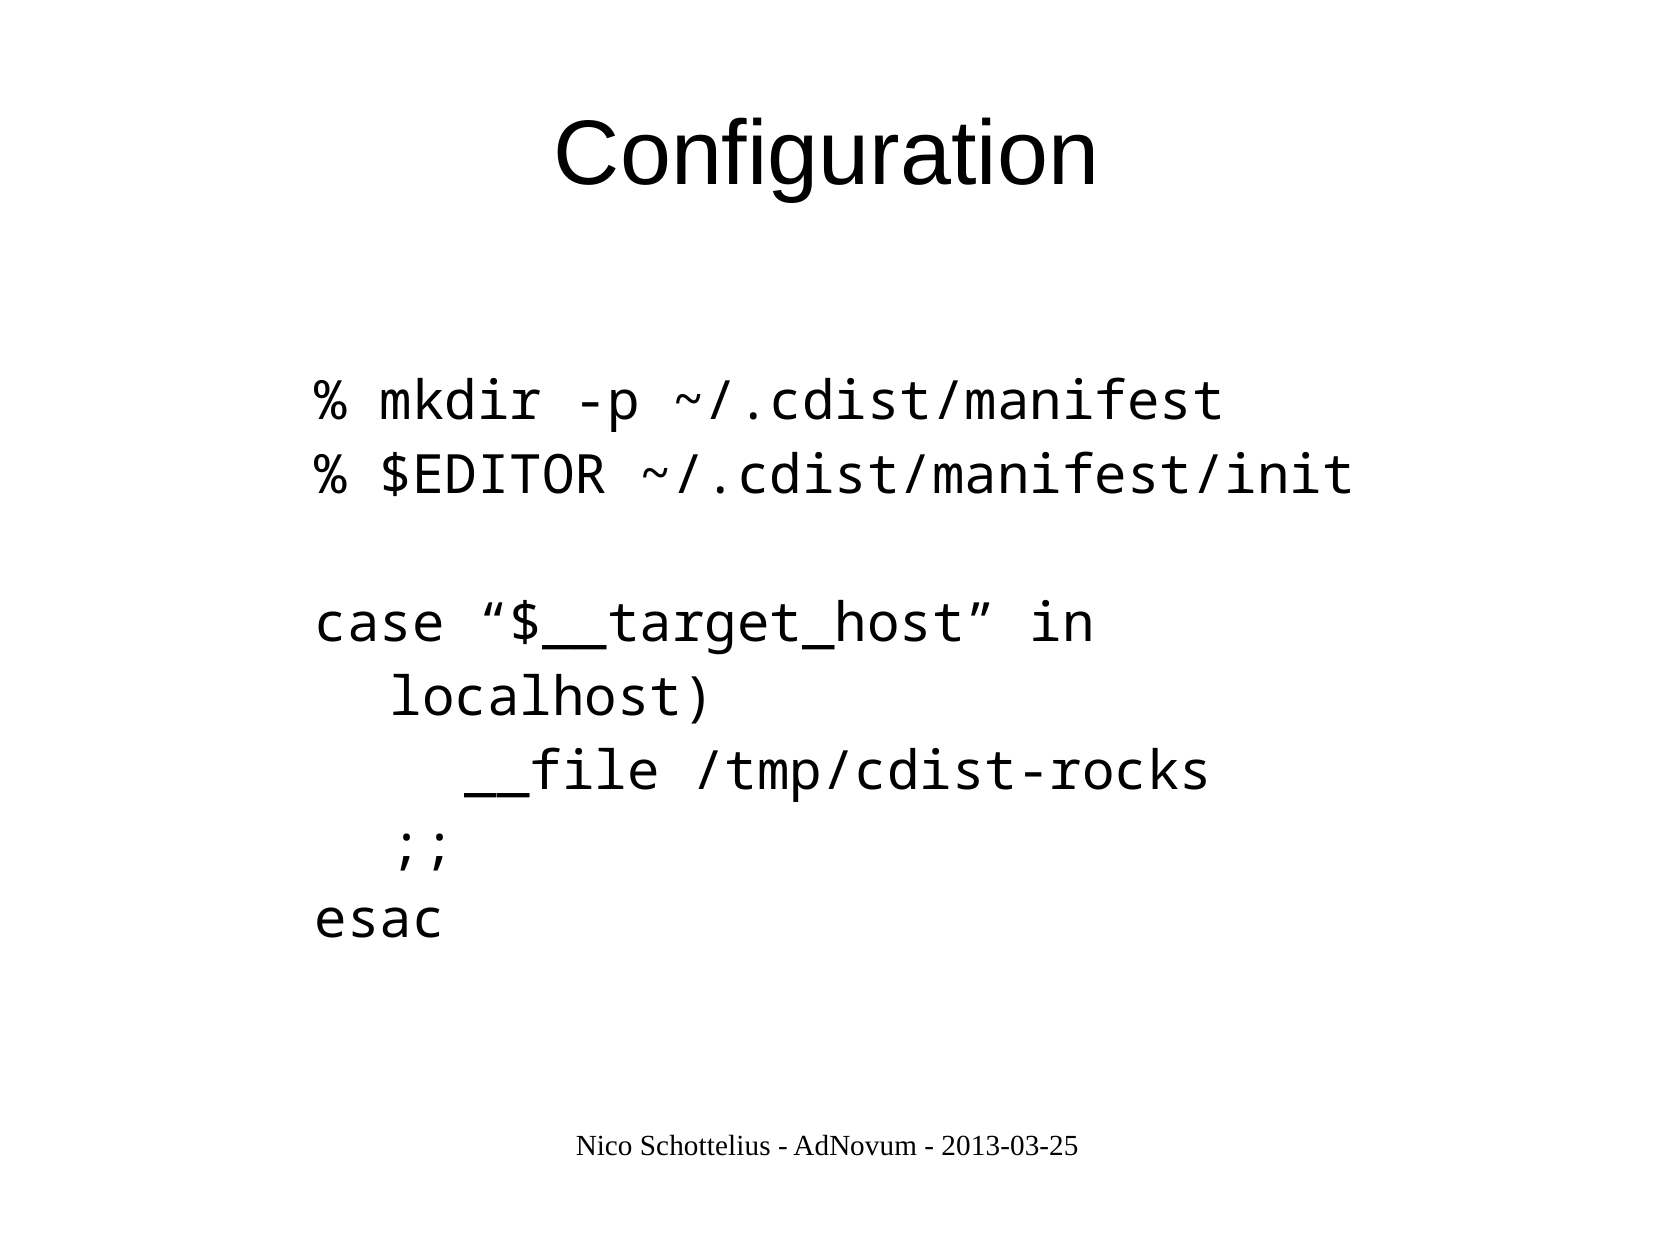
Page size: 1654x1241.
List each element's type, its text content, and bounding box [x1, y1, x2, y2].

title Configuration [82, 49, 1571, 257]
text_box % mkdir -p ~/.cdist/manifest % $EDITOR ~/.cdist/manifest/init case “$__target_host” in localhost) __file /tmp/cdist-rocks ;; esac [300, 354, 1441, 873]
